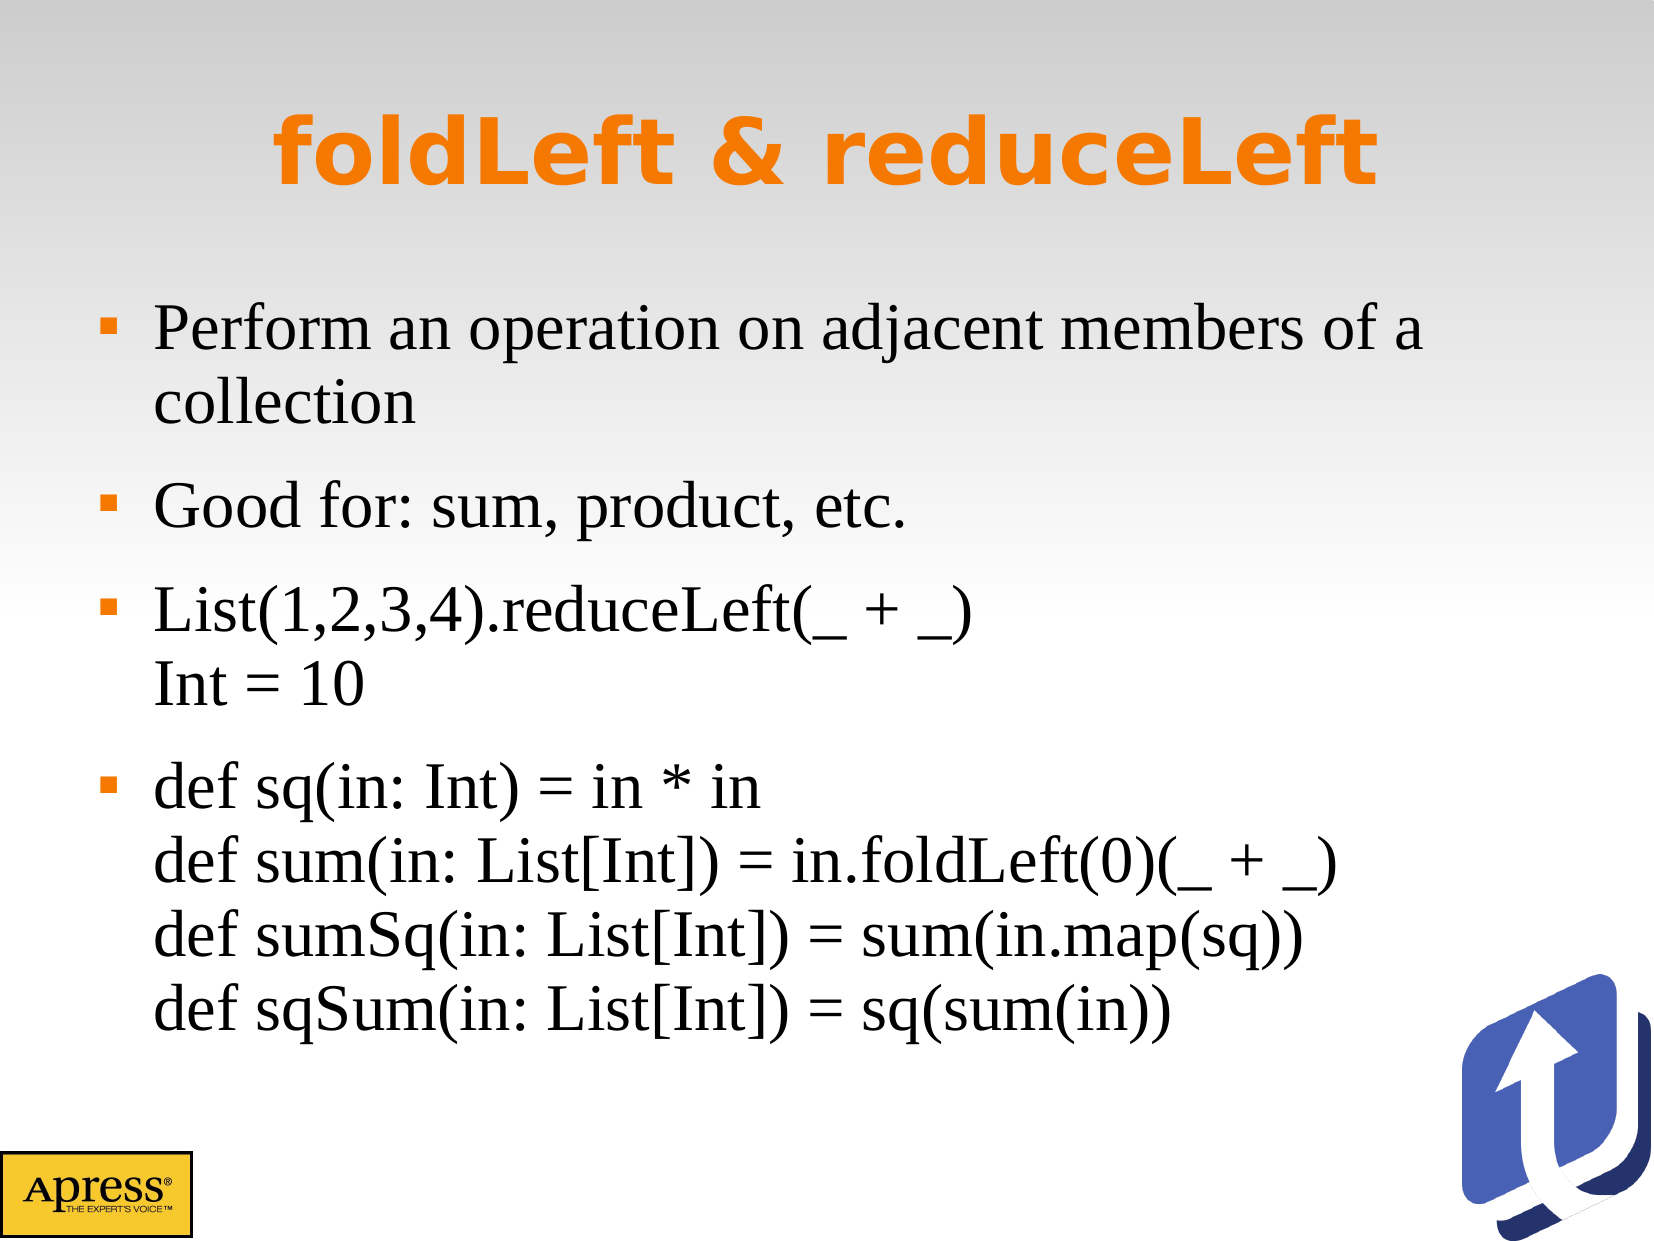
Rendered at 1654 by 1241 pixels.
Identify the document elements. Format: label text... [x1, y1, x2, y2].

list Perform an operation on adjacent members of a collection Good for: sum, product, etc. List(1,2,3,4).reduceLeft(_ + _) Int = 10 def sq(in: Int) = in * in def sum(in: List[Int]) = in.foldLeft(0)(_ + _) def sumSq(in: List[Int]) = sum(in.map(sq)) def sqSum(in: List[Int]) = sq(sum(in)) [82, 290, 1571, 1106]
picture [0, 1151, 193, 1238]
title foldLeft & reduceLeft [82, 49, 1571, 257]
picture [1462, 974, 1651, 1241]
